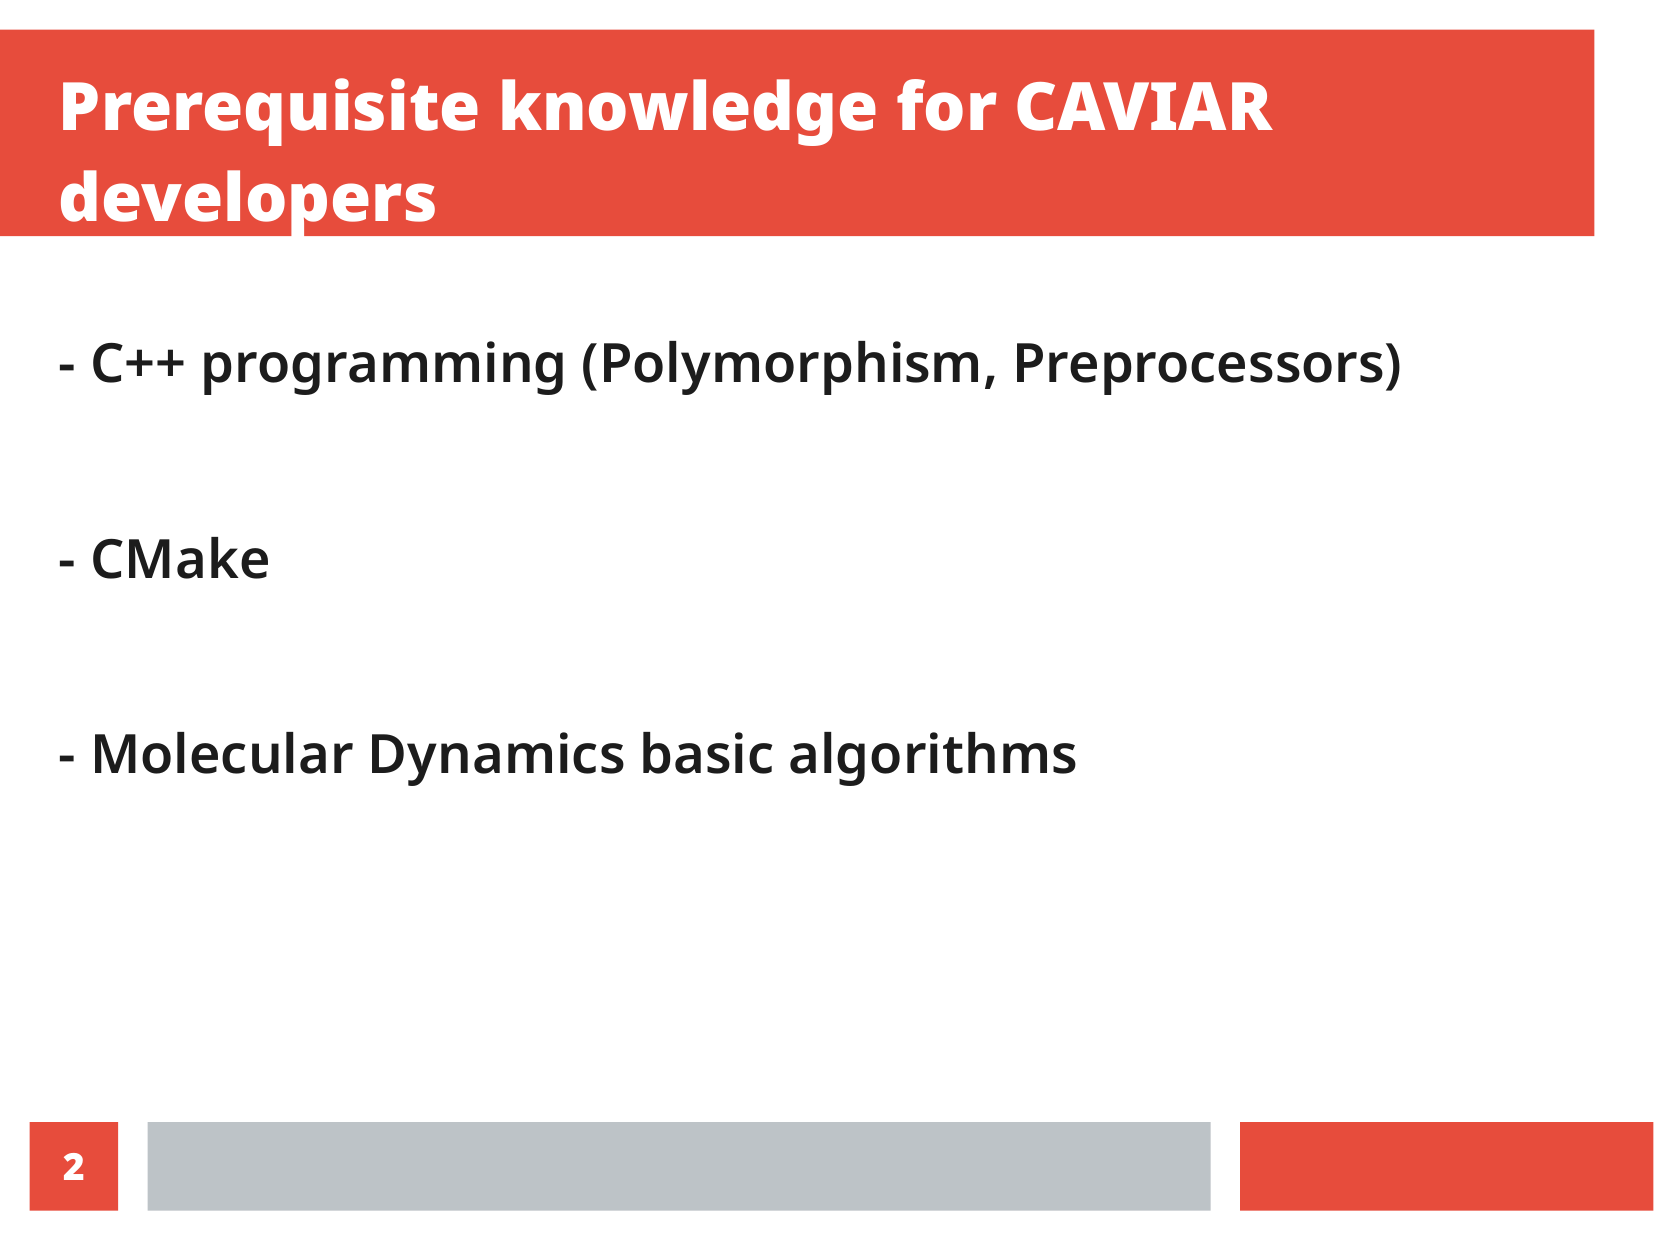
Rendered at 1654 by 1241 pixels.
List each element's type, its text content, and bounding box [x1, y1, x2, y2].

list - C++ programming (Polymorphism, Preprocessors) - CMake - Molecular Dynamics basic algorithms [59, 324, 1565, 1093]
title Prerequisite knowledge for CAVIAR developers [59, 59, 1595, 207]
